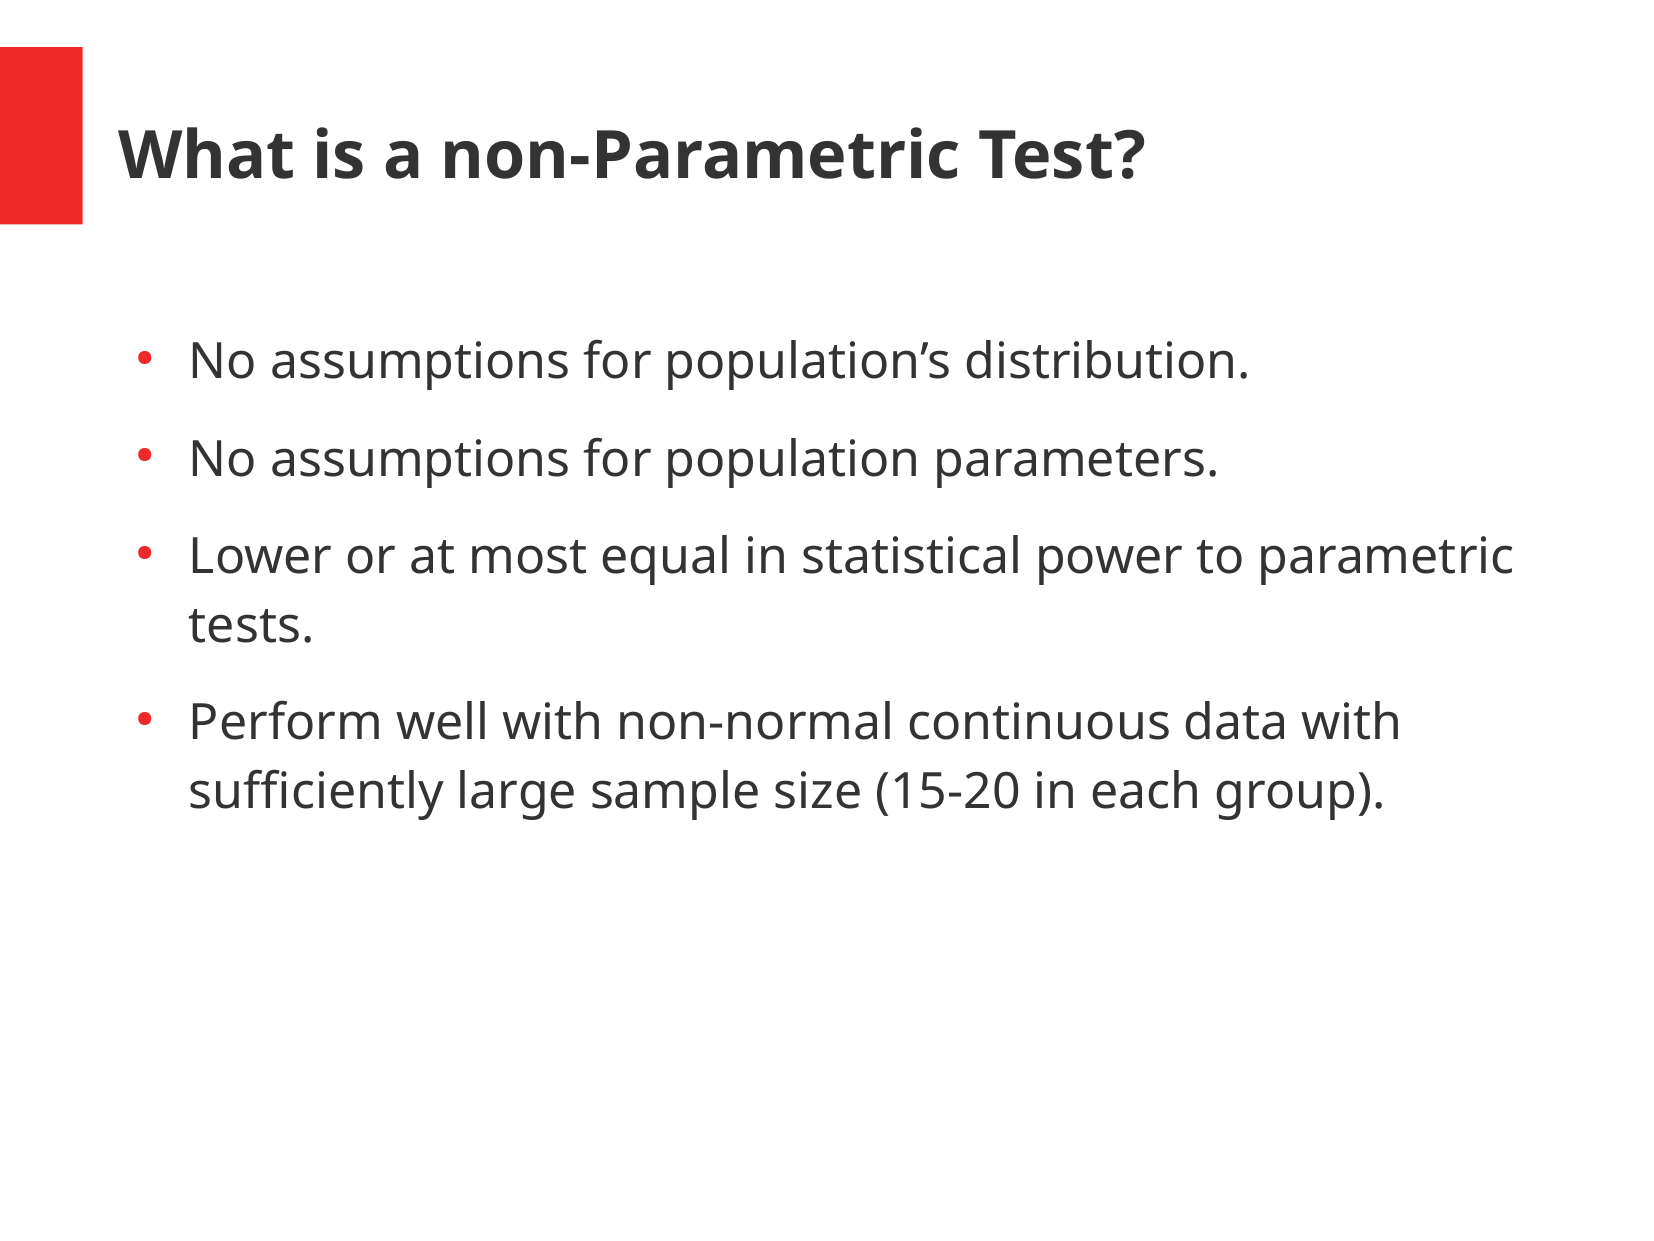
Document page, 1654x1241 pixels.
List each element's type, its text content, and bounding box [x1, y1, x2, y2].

title What is a non-Parametric Test? [118, 49, 1571, 257]
list No assumptions for population’s distribution. No assumptions for population parameters. Lower or at most equal in statistical power to parametric tests. Perform well with non-normal continuous data with sufficiently large sample size (15-20 in each group). [118, 324, 1536, 1074]
